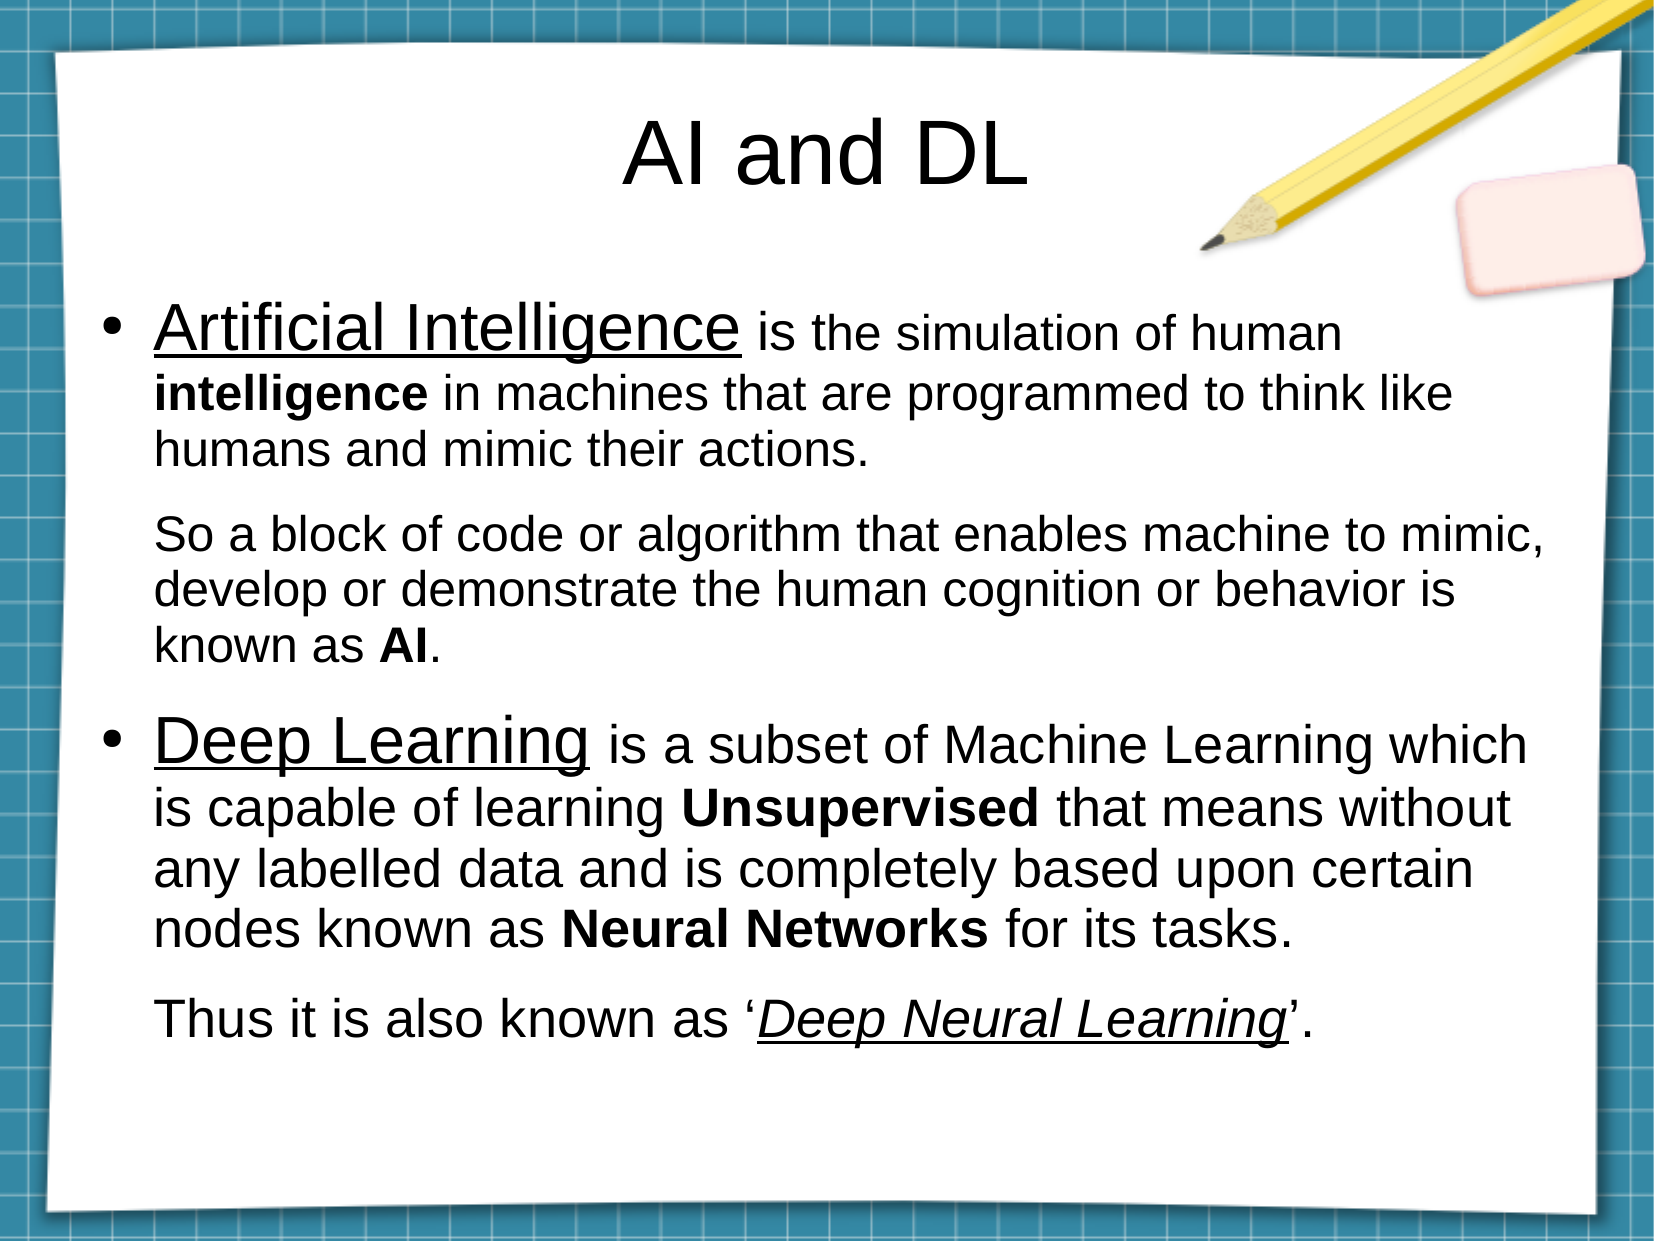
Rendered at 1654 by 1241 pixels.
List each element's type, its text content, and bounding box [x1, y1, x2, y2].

picture [0, 0, 1654, 1241]
list Artificial Intelligence is the simulation of human intelligence in machines that are programmed to think like humans and mimic their actions. So a block of code or algorithm that enables machine to mimic, develop or demonstrate the human cognition or behavior is known as AI. Deep Learning is a subset of Machine Learning which is capable of learning Unsupervised that means without any labelled data and is completely based upon certain nodes known as Neural Networks for its tasks. Thus it is also known as ‘Deep Neural Learning’. [82, 290, 1571, 1170]
text_box [460, 850, 491, 992]
title AI and DL [82, 49, 1571, 257]
